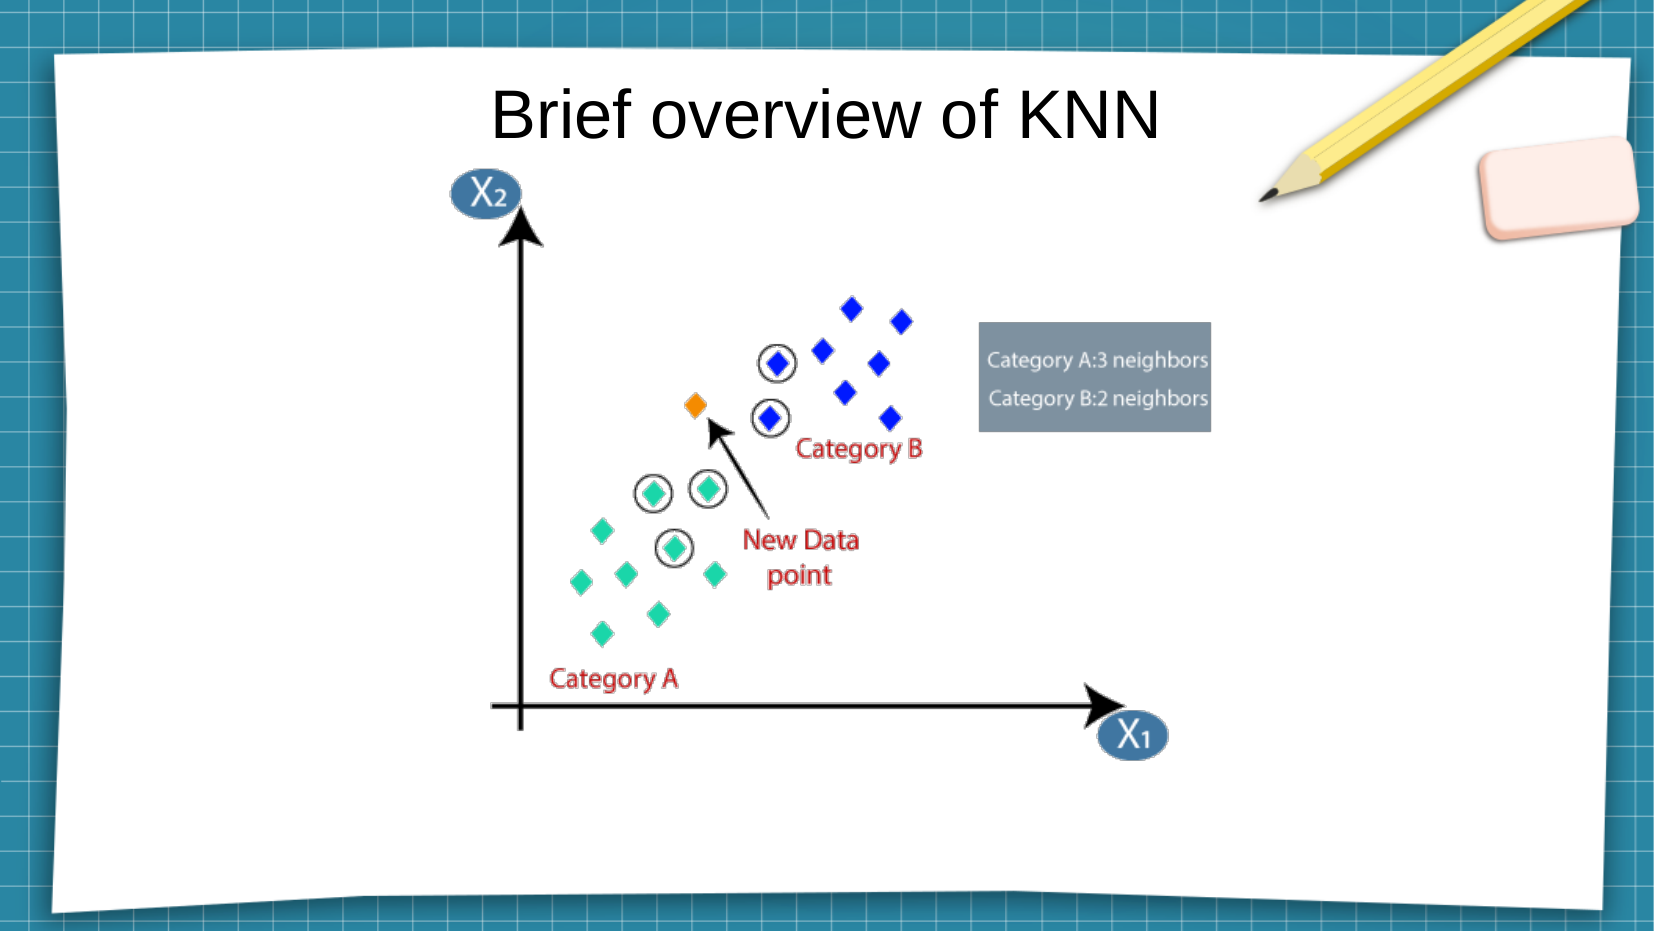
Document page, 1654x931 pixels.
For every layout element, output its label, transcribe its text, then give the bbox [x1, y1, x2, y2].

title Brief overview of KNN [82, 37, 1571, 193]
picture [0, 0, 1654, 931]
